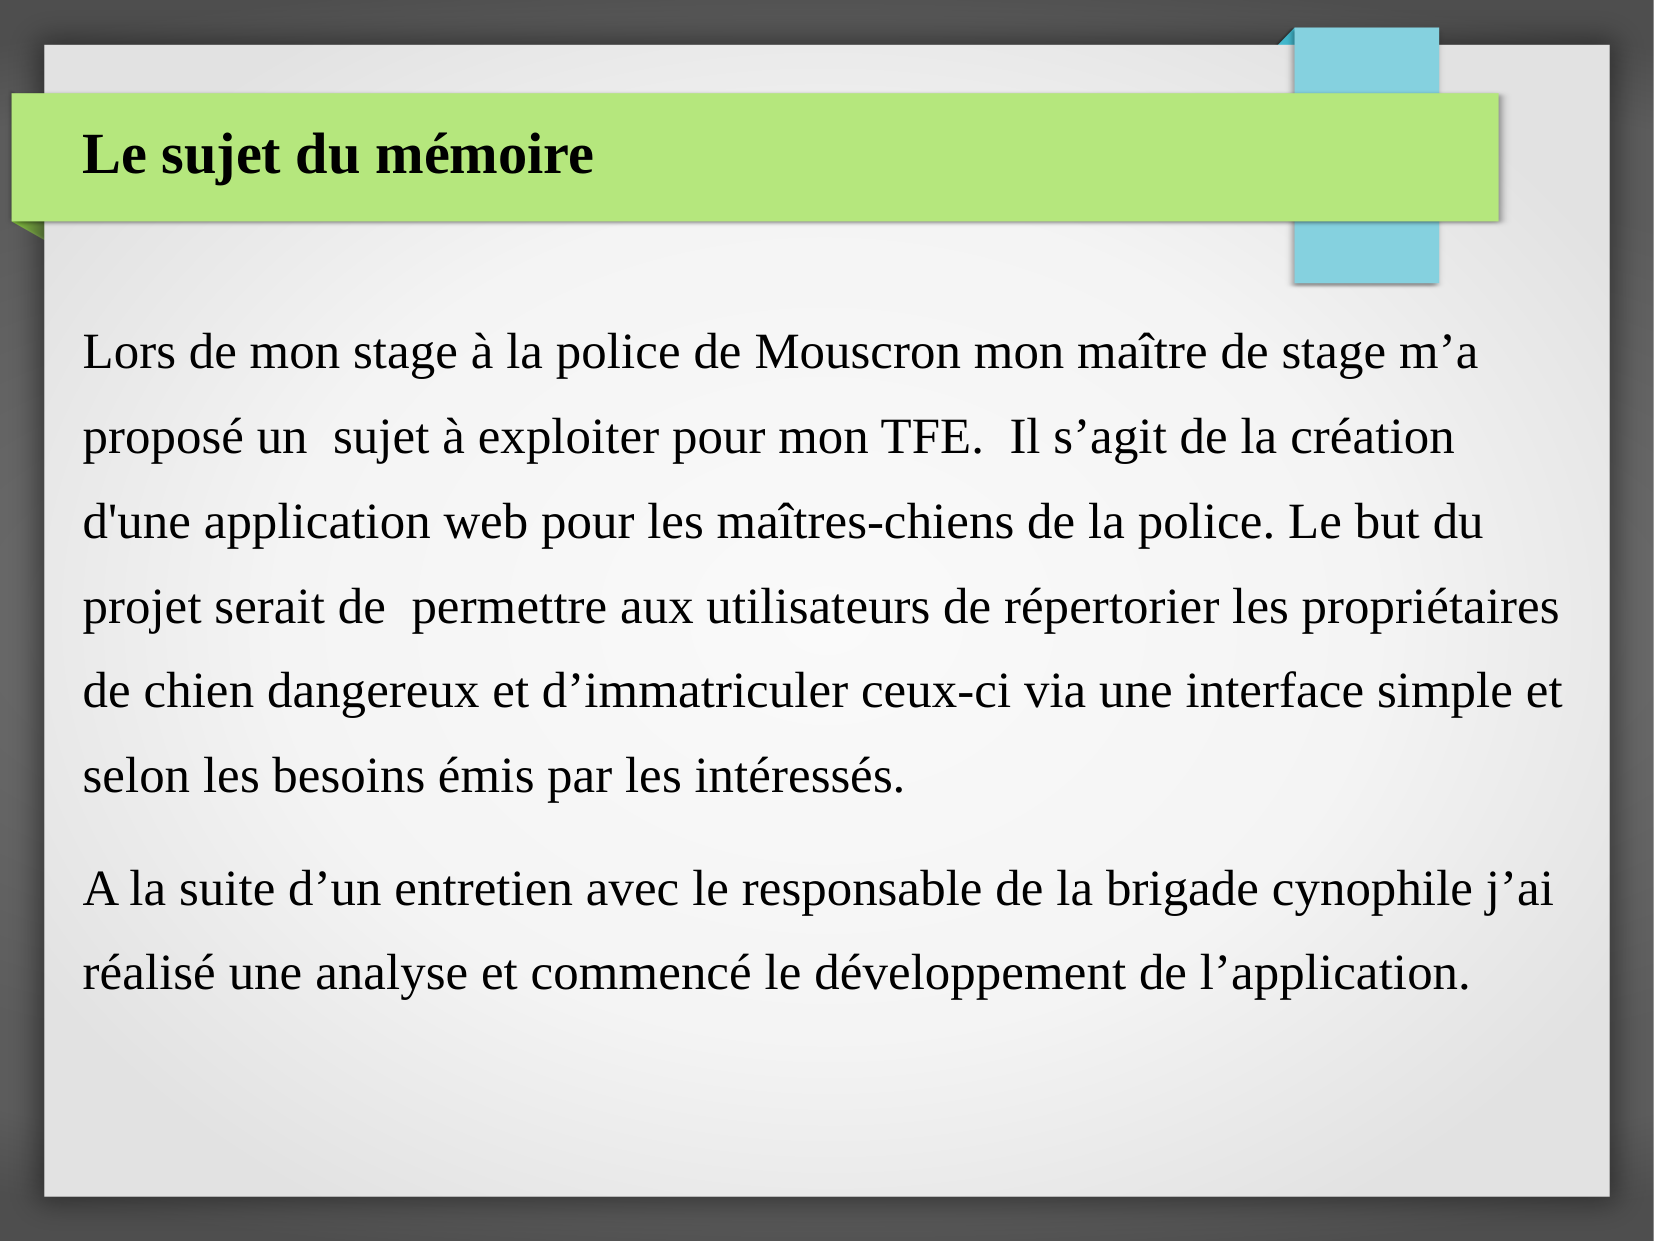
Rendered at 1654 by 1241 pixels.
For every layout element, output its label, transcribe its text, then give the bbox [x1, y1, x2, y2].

title Le sujet du mémoire [82, 94, 1264, 213]
picture [0, 0, 1654, 1241]
list Lors de mon stage à la police de Mouscron mon maître de stage m’a proposé un sujet à exploiter pour mon TFE. Il s’agit de la création d'une application web pour les maîtres-chiens de la police. Le but du projet serait de permettre aux utilisateurs de répertorier les propriétaires de chien dangereux et d’immatriculer ceux-ci via une interface simple et selon les besoins émis par les intéressés. A la suite d’un entretien avec le responsable de la brigade cynophile j’ai réalisé une analyse et commencé le développement de l’application. [82, 295, 1571, 1015]
